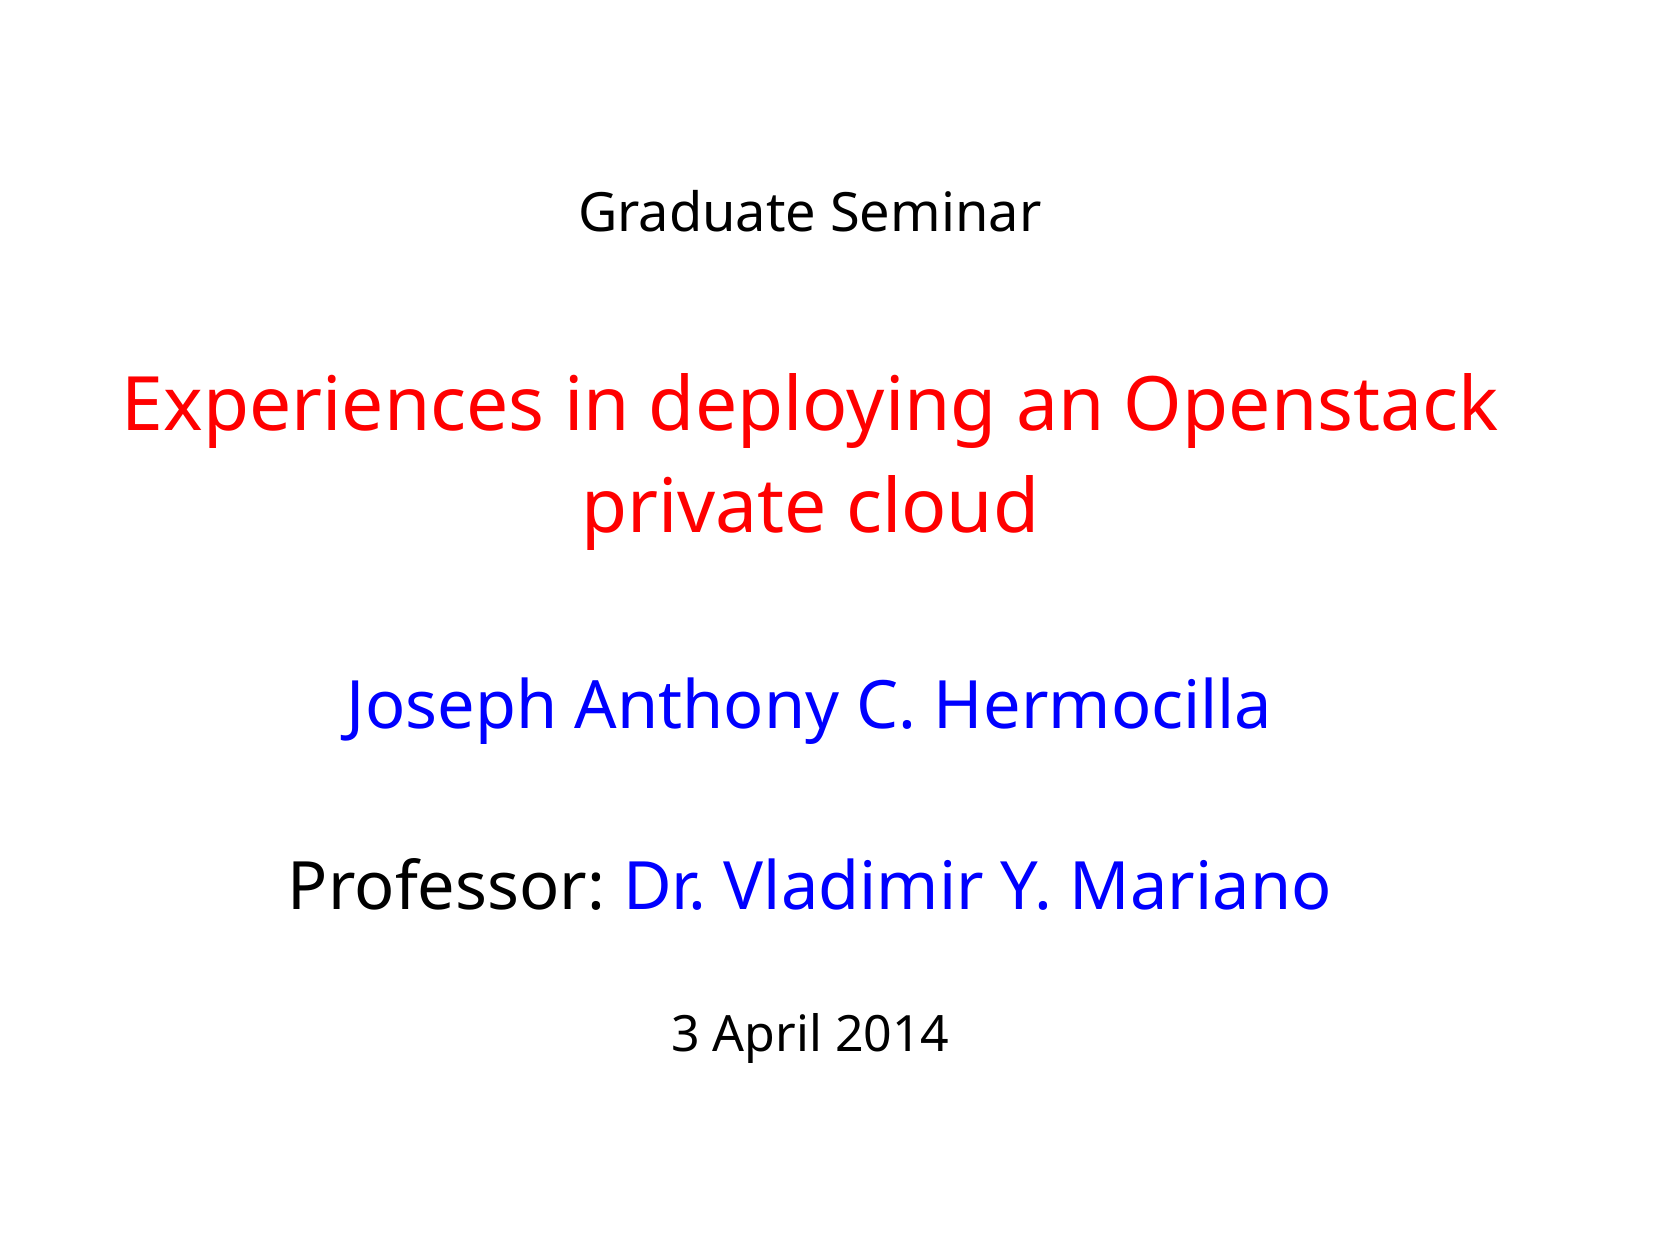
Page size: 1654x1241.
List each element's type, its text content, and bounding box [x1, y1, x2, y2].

subtitle Graduate Seminar Experiences in deploying an Openstack private cloud Joseph Anthony C. Hermocilla Professor: Dr. Vladimir Y. Mariano 3 April 2014 [82, 153, 1538, 1086]
